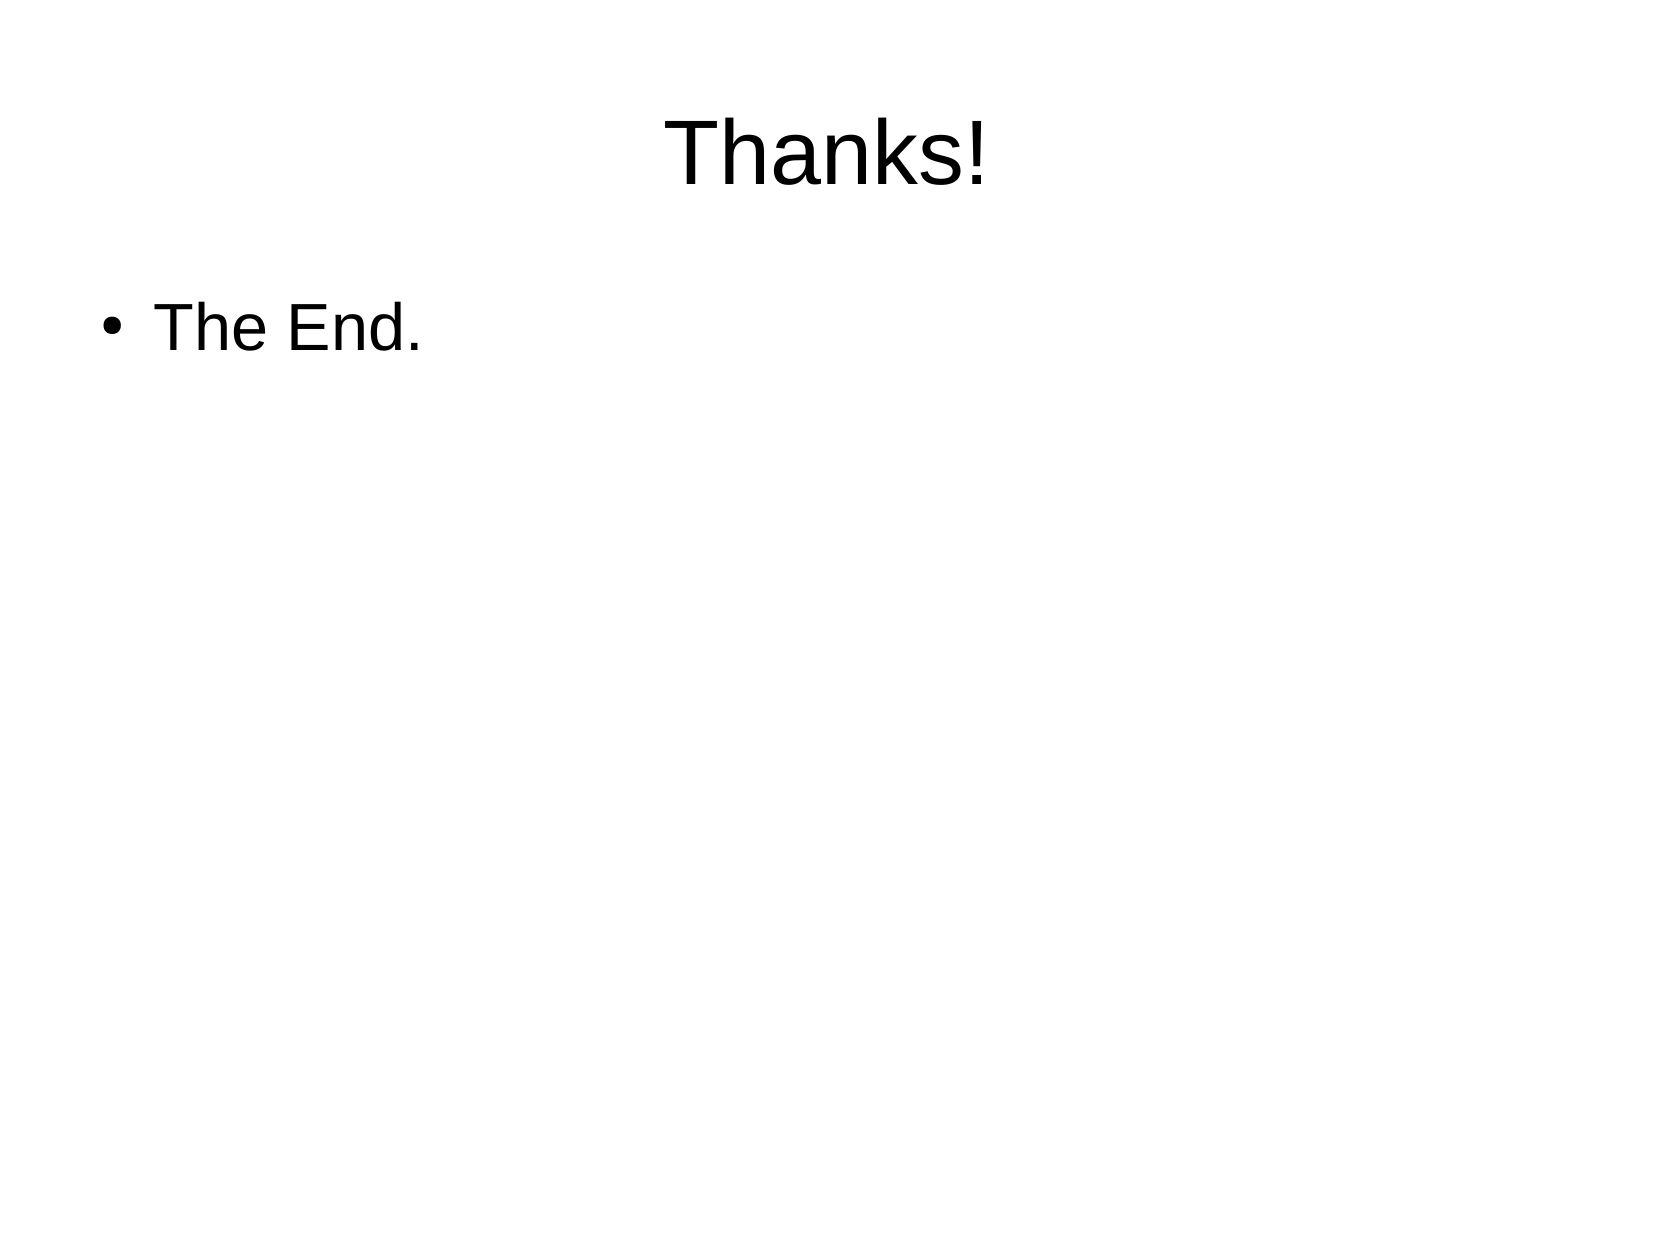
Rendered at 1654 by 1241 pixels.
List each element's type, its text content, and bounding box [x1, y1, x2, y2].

list The End. [82, 290, 1571, 1109]
title Thanks! [82, 49, 1571, 257]
